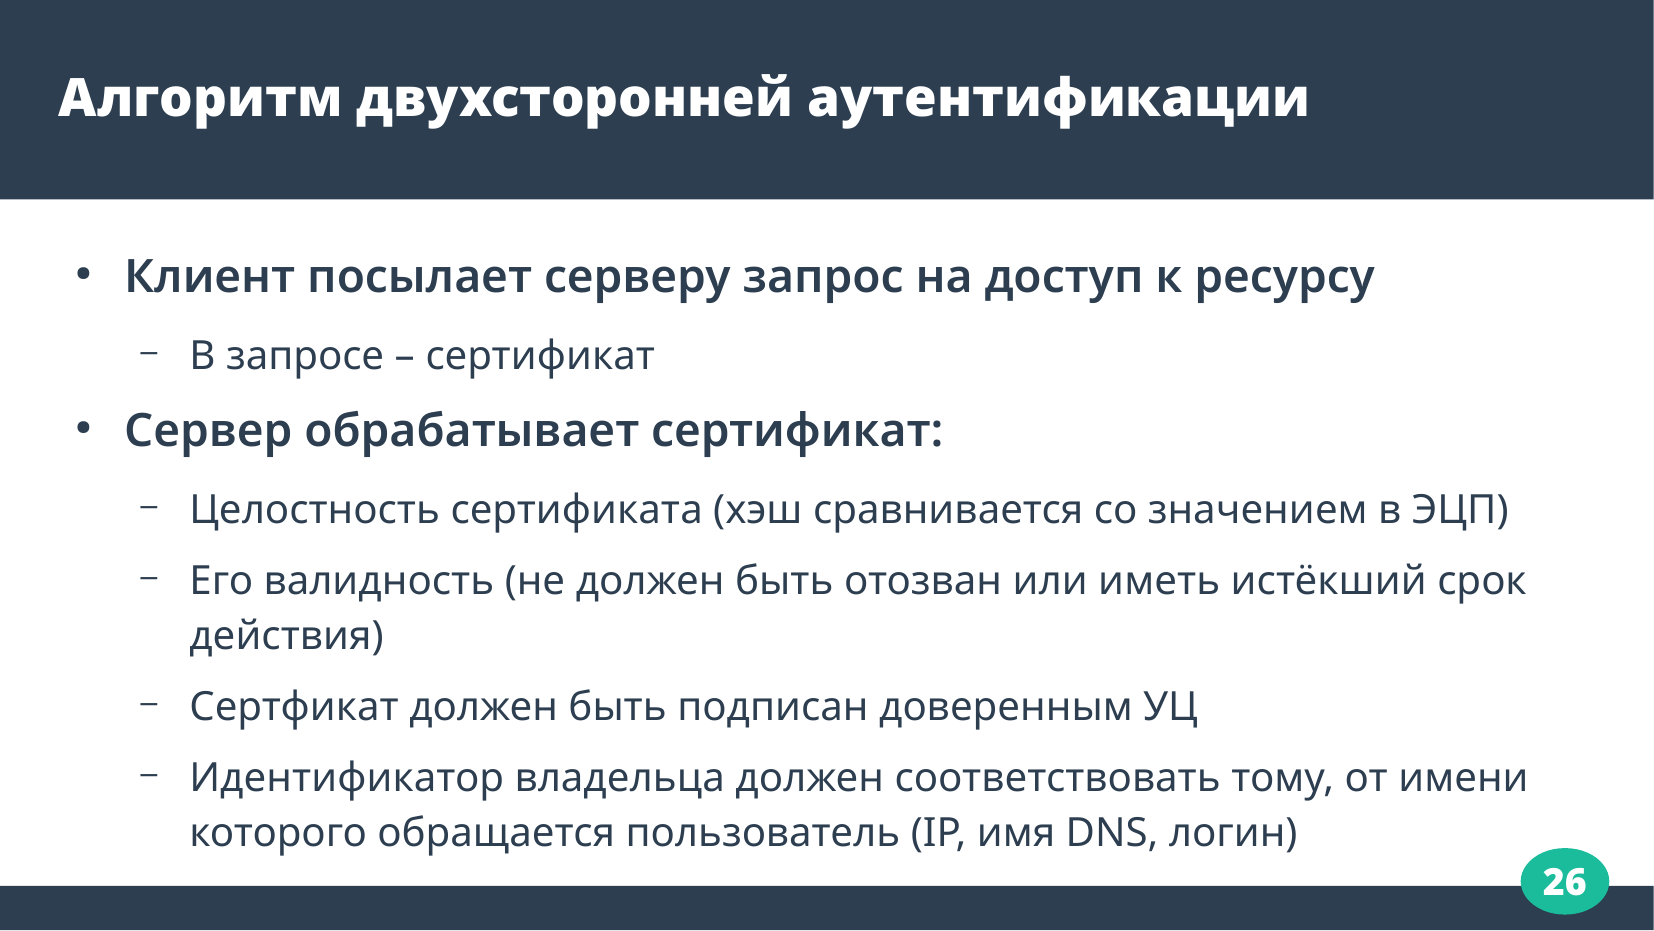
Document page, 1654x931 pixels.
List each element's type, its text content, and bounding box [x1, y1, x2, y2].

list Клиент посылает серверу запрос на доступ к ресурсу В запросе – сертификат Сервер обрабатывает сертификат: Целостность сертификата (хэш сравнивается со значением в ЭЦП) Его валидность (не должен быть отозван или иметь истёкший срок действия) Сертфикат должен быть подписан доверенным УЦ Идентификатор владельца должен соответствовать тому, от имени которого обращается пользователь (IP, имя DNS, логин) [59, 243, 1595, 864]
title Алгоритм двухсторонней аутентификации [59, 37, 1595, 155]
